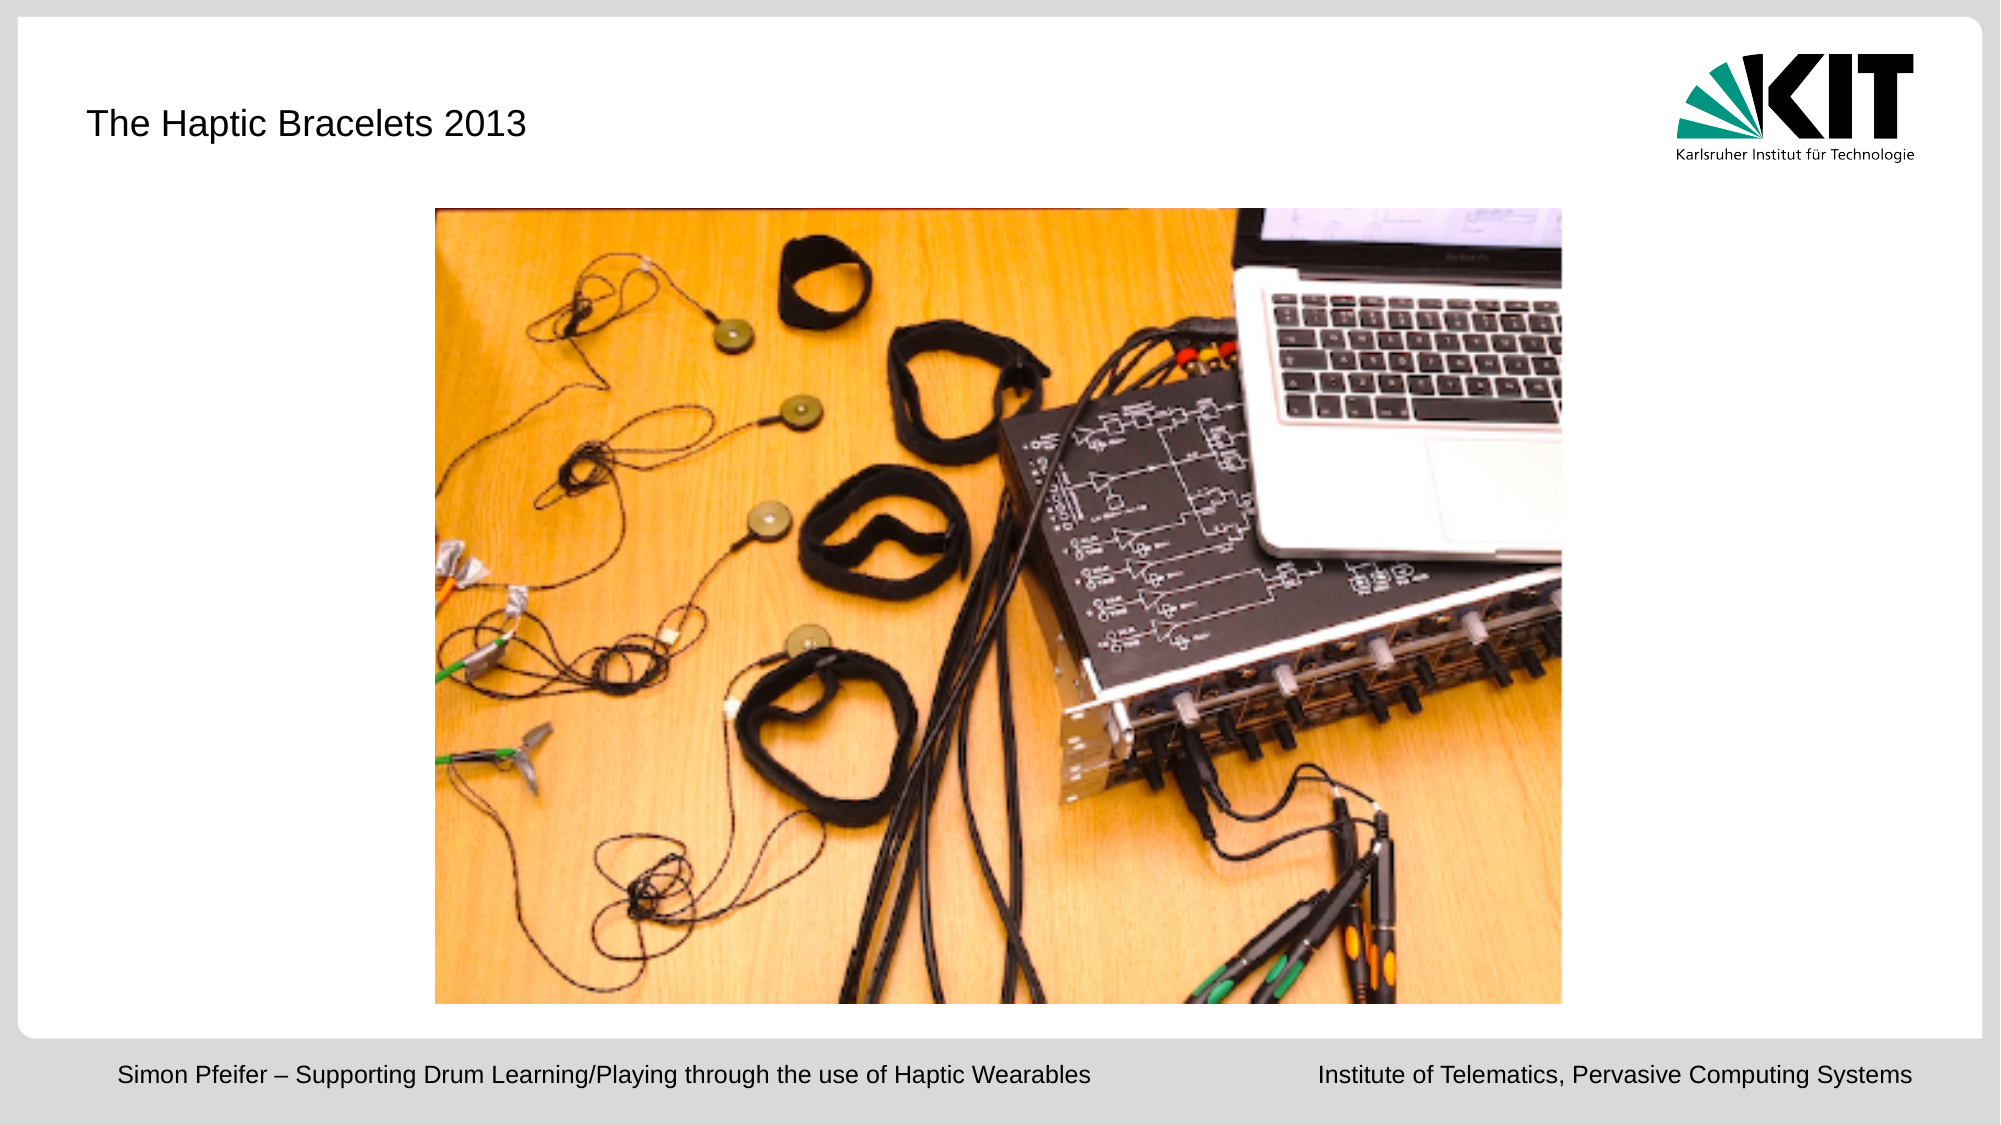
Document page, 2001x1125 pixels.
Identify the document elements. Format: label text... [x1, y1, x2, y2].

title The Haptic Bracelets 2013 [86, 71, 1592, 175]
picture [0, 0, 2000, 1125]
